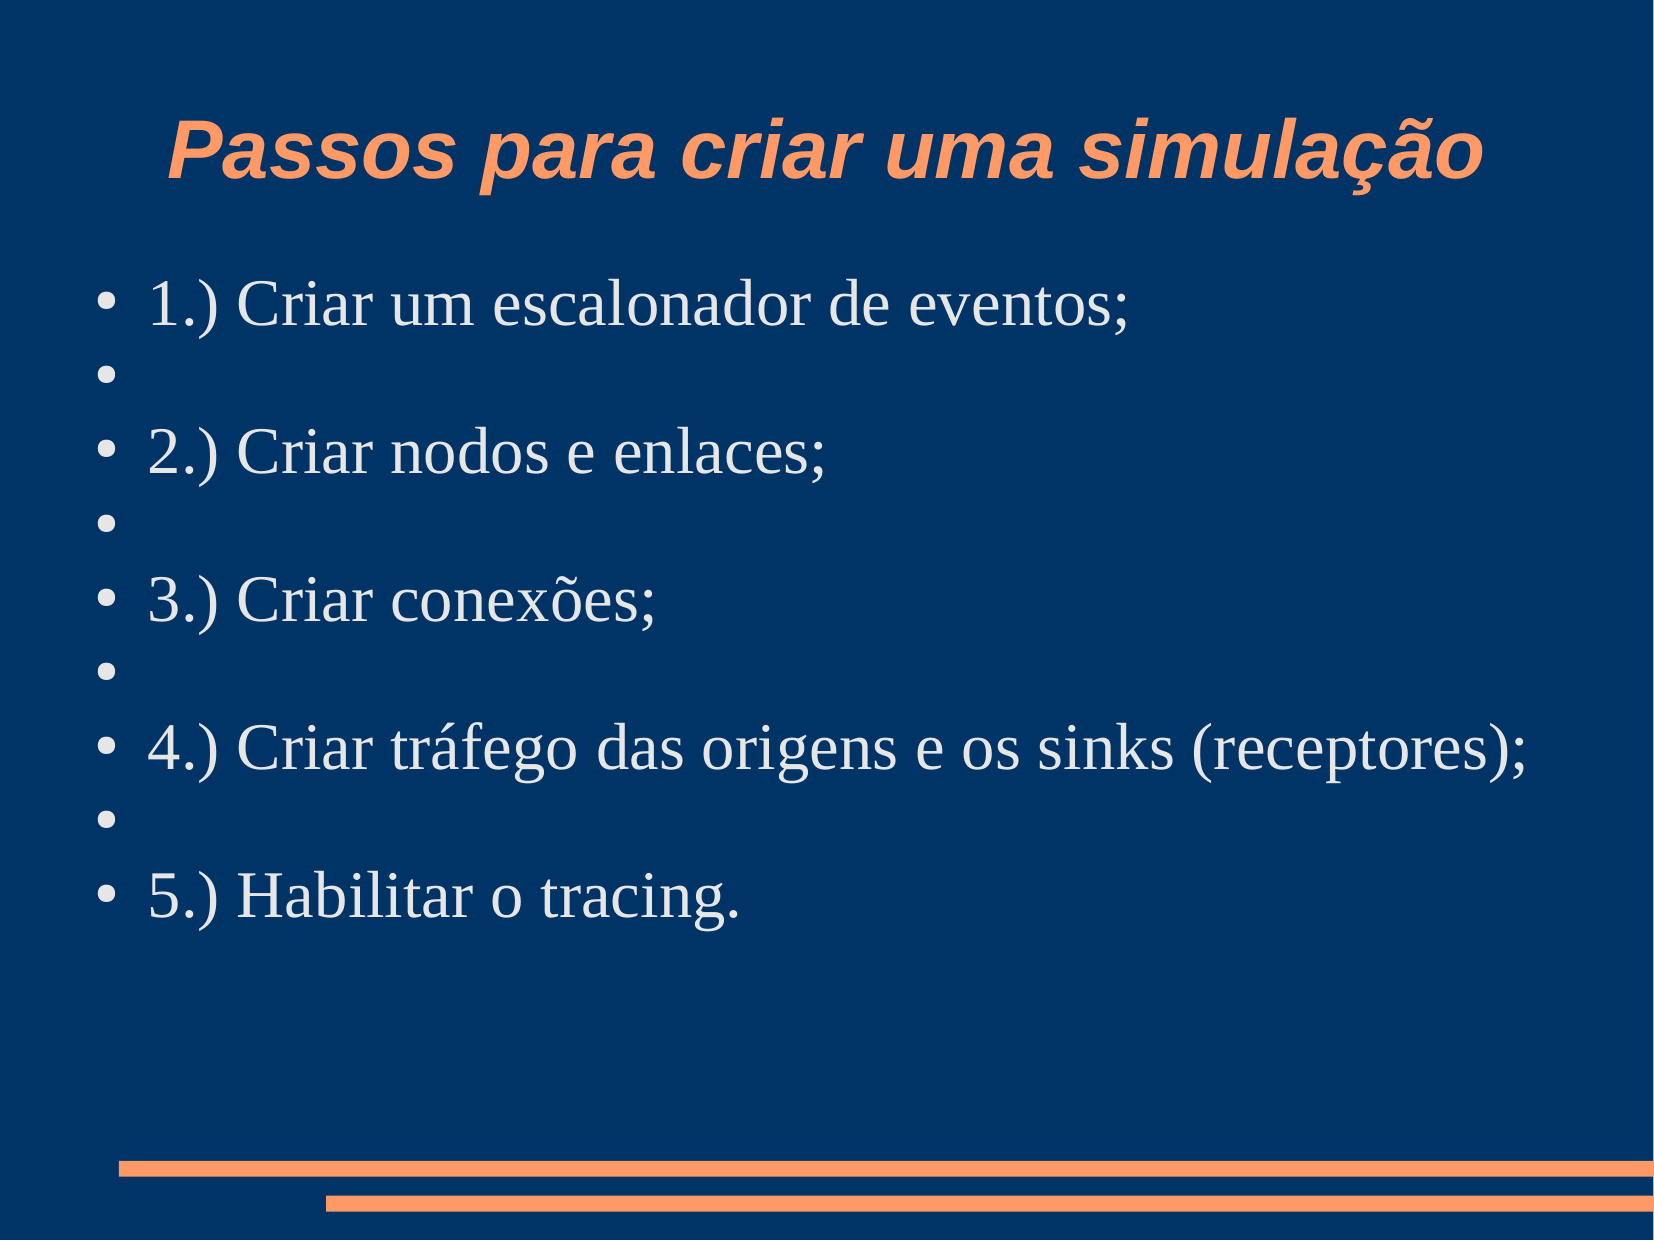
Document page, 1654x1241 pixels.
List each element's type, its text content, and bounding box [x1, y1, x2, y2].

list 1.) Criar um escalonador de eventos; 2.) Criar nodos e enlaces; 3.) Criar conexões; 4.) Criar tráfego das origens e os sinks (receptores); 5.) Habilitar o tracing. [59, 265, 1561, 1132]
title Passos para criar uma simulação [29, 46, 1625, 254]
